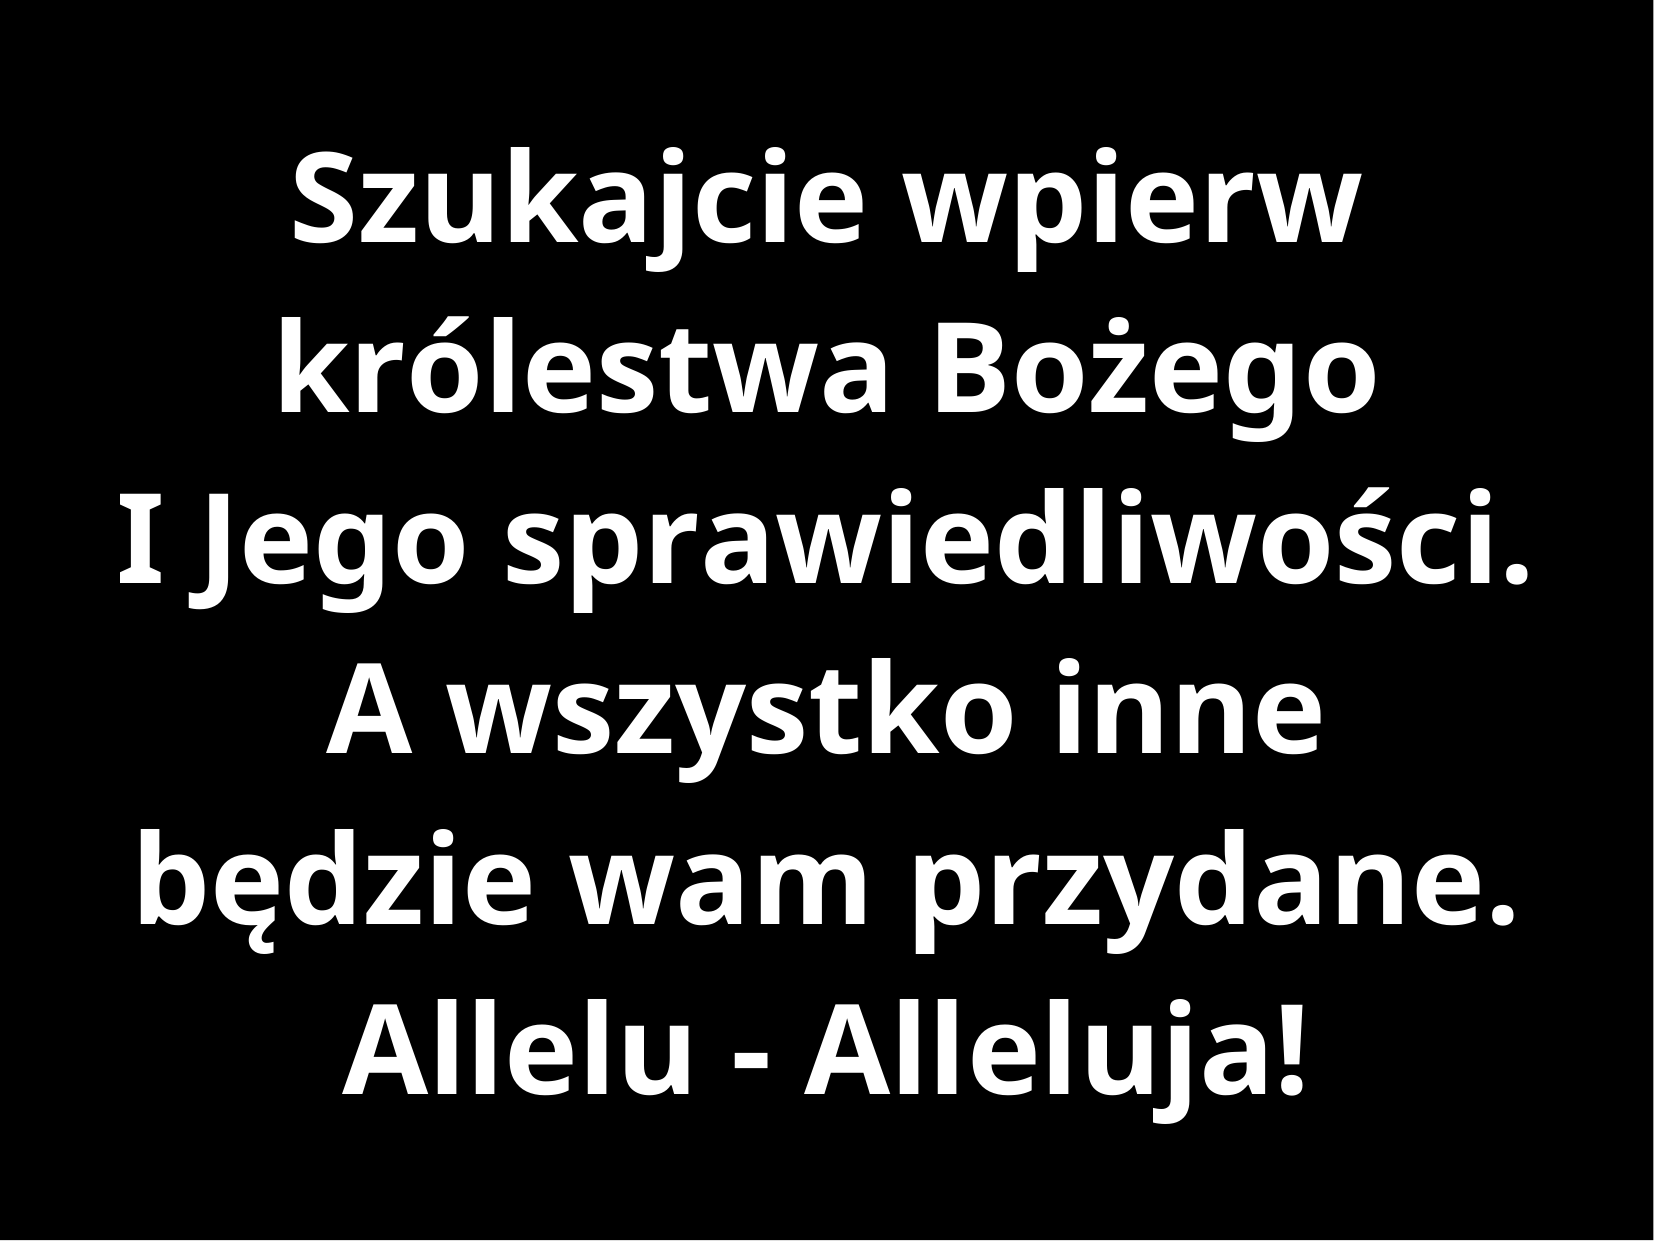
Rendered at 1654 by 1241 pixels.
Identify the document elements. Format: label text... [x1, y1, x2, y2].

title Szukajcie wpierw królestwa Bożego I Jego sprawiedliwości. A wszystko inne będzie wam przydane. Allelu - Alleluja! [0, 0, 1654, 1241]
